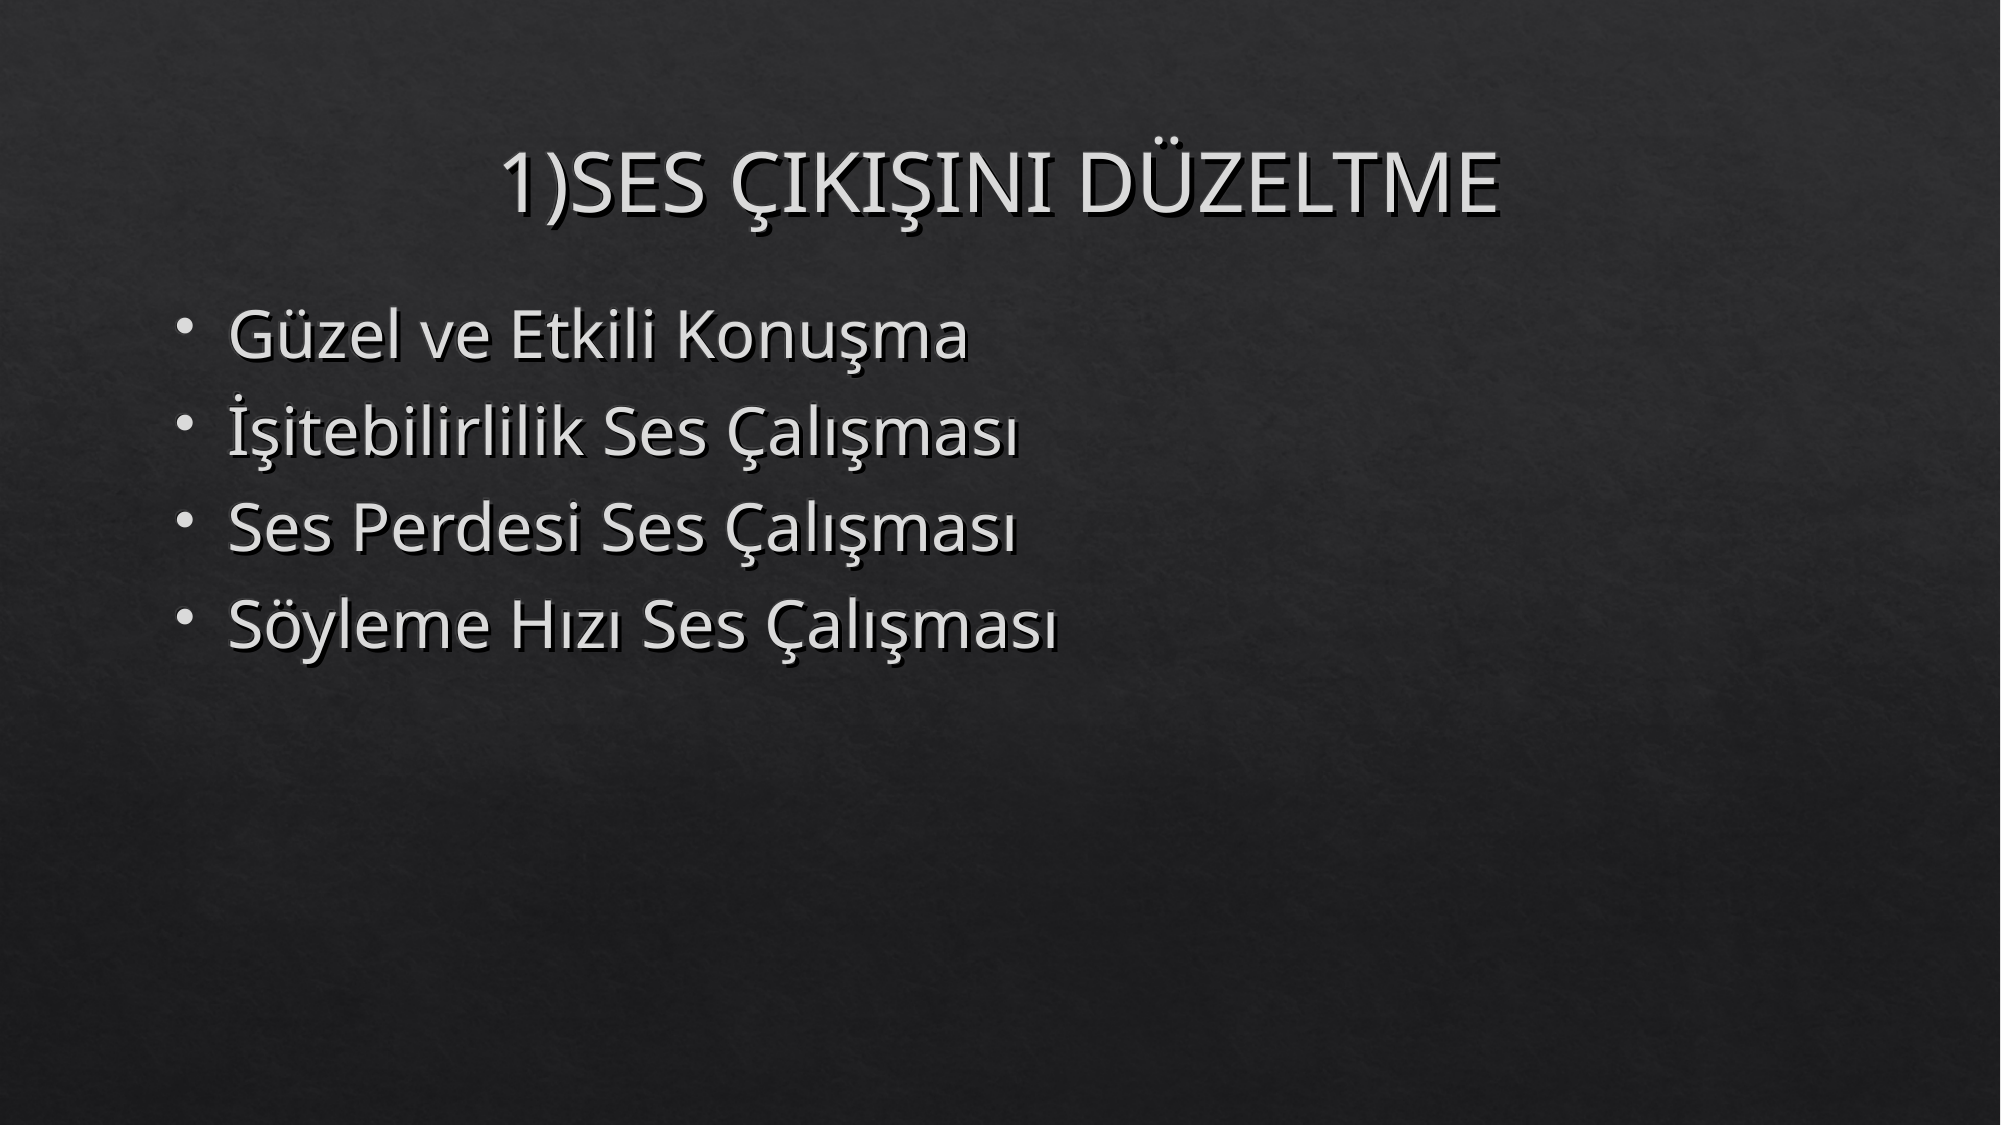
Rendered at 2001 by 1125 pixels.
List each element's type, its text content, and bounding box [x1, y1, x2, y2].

title 1)SES ÇIKIŞINI DÜZELTME [149, 99, 1849, 260]
list Güzel ve Etkili Konuşma İşitebilirlilik Ses Çalışması Ses Perdesi Ses Çalışması Söyleme Hızı Ses Çalışması [149, 284, 1849, 950]
